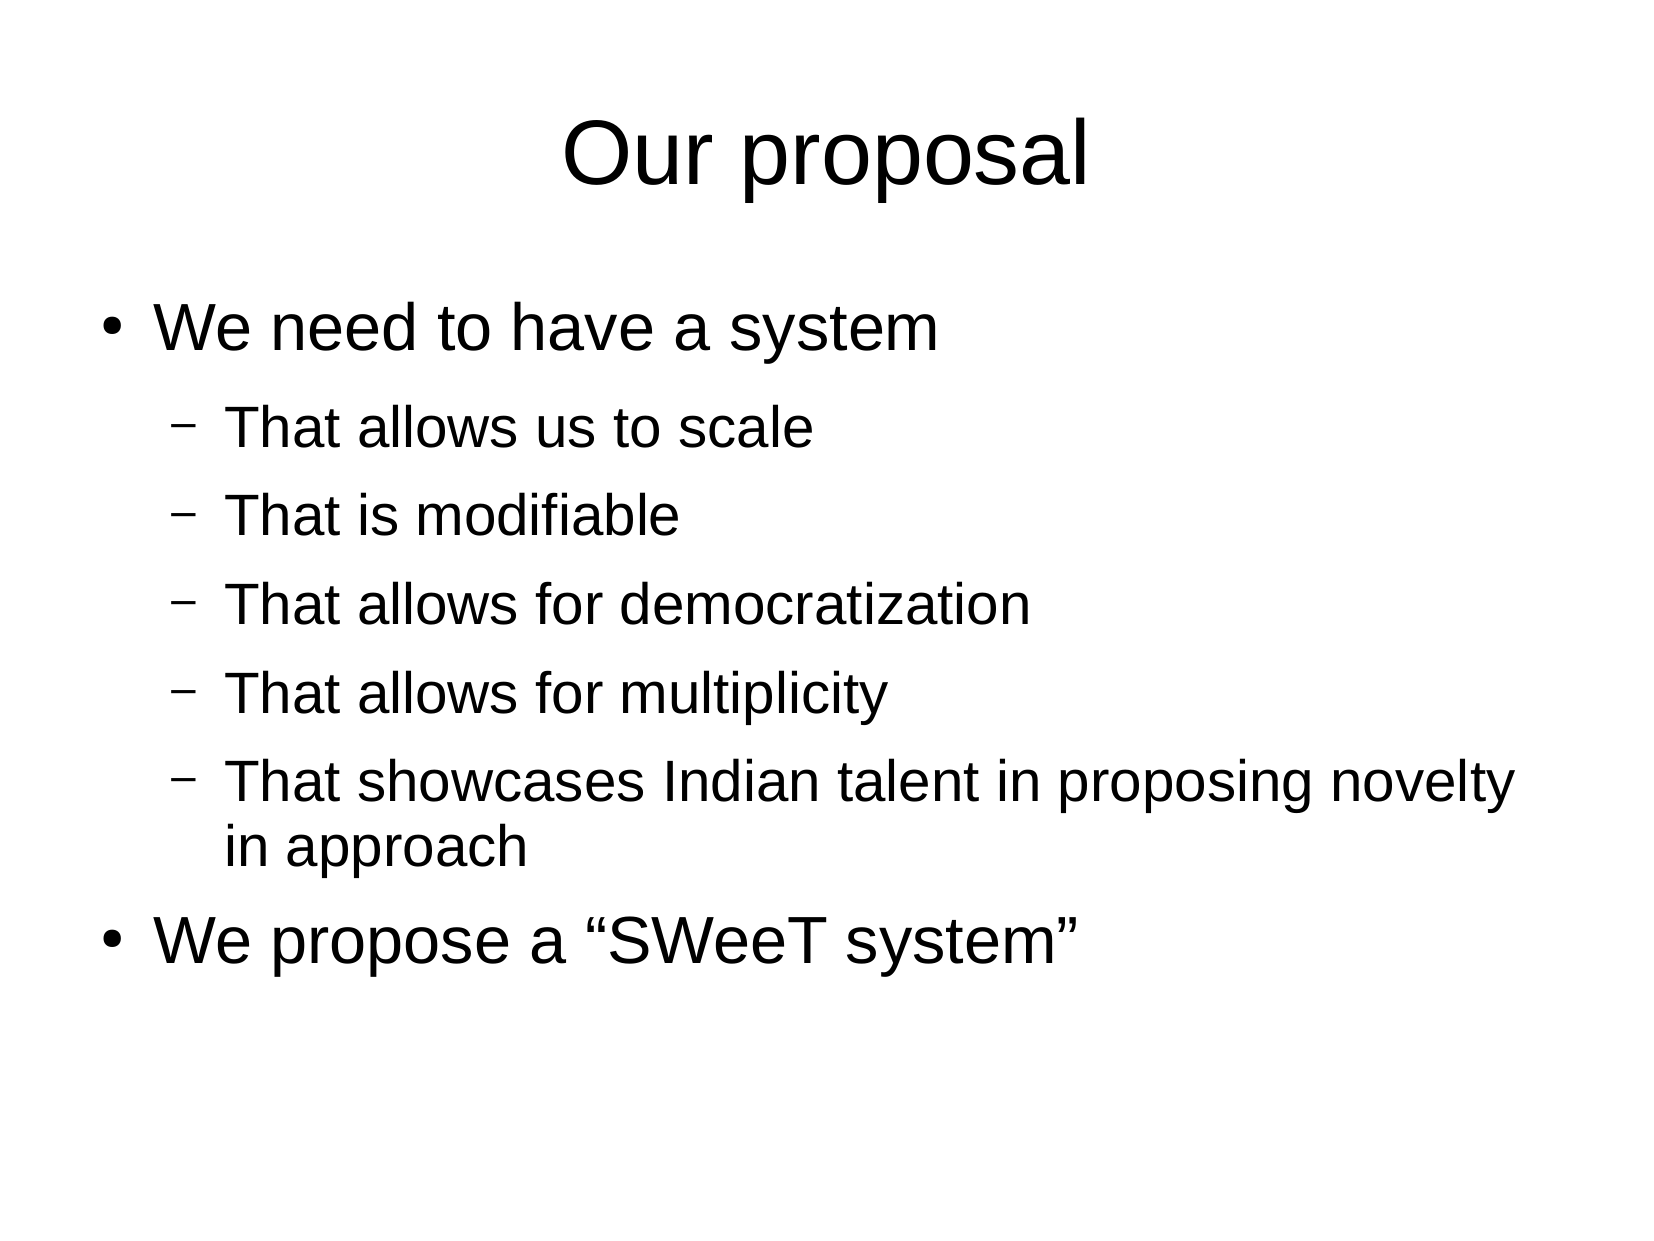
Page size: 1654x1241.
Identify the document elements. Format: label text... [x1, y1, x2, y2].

title Our proposal [82, 49, 1571, 257]
list We need to have a system That allows us to scale That is modifiable That allows for democratization That allows for multiplicity That showcases Indian talent in proposing novelty in approach We propose a “SWeeT system” [82, 290, 1571, 1010]
